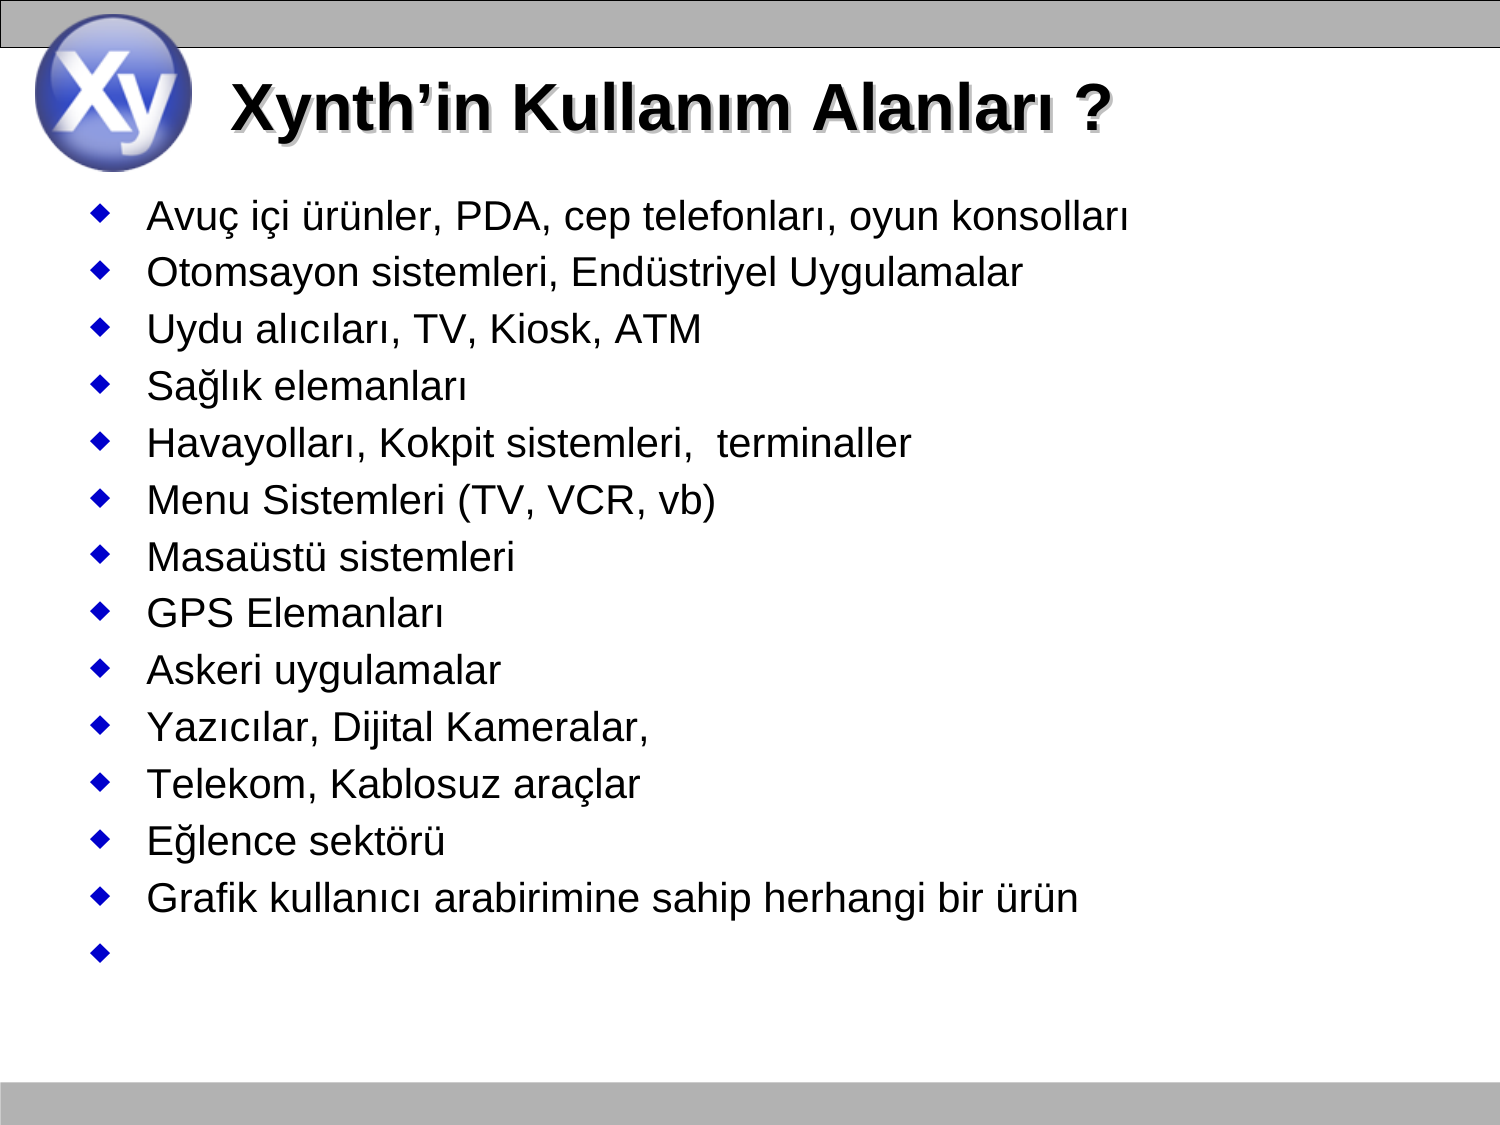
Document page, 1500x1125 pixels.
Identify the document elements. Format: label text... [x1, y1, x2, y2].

title Xynth’in Kullanım Alanları ? [215, 27, 1427, 153]
list Avuç içi ürünler, PDA, cep telefonları, oyun konsolları Otomsayon sistemleri, Endüstriyel Uygulamalar Uydu alıcıları, TV, Kiosk, ATM Sağlık elemanları Havayolları, Kokpit sistemleri, terminaller Menu Sistemleri (TV, VCR, vb) Masaüstü sistemleri GPS Elemanları Askeri uygulamalar Yazıcılar, Dijital Kameralar, Telekom, Kablosuz araçlar Eğlence sektörü Grafik kullanıcı arabirimine sahip herhangi bir ürün [75, 184, 1426, 1038]
picture [35, 14, 192, 172]
